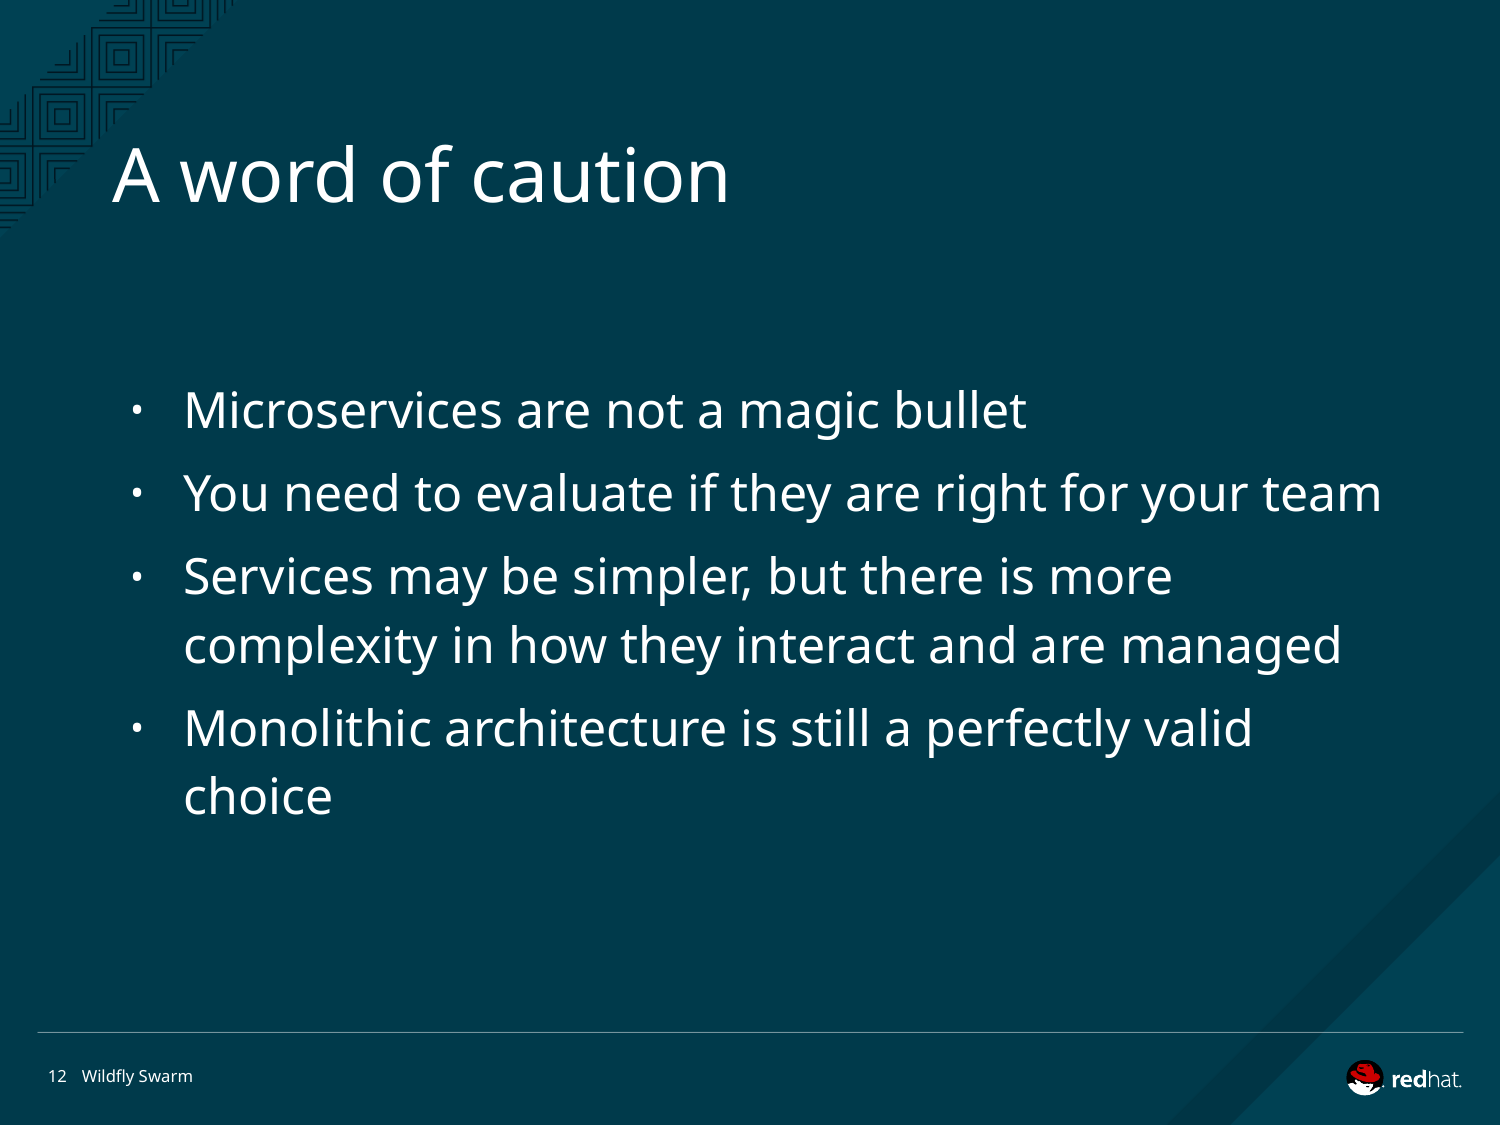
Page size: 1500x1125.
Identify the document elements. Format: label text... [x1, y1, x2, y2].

title A word of caution [112, 0, 1388, 225]
list Microservices are not a magic bullet You need to evaluate if they are right for your team Services may be simpler, but there is more complexity in how they interact and are managed Monolithic architecture is still a perfectly valid choice [112, 375, 1388, 1028]
